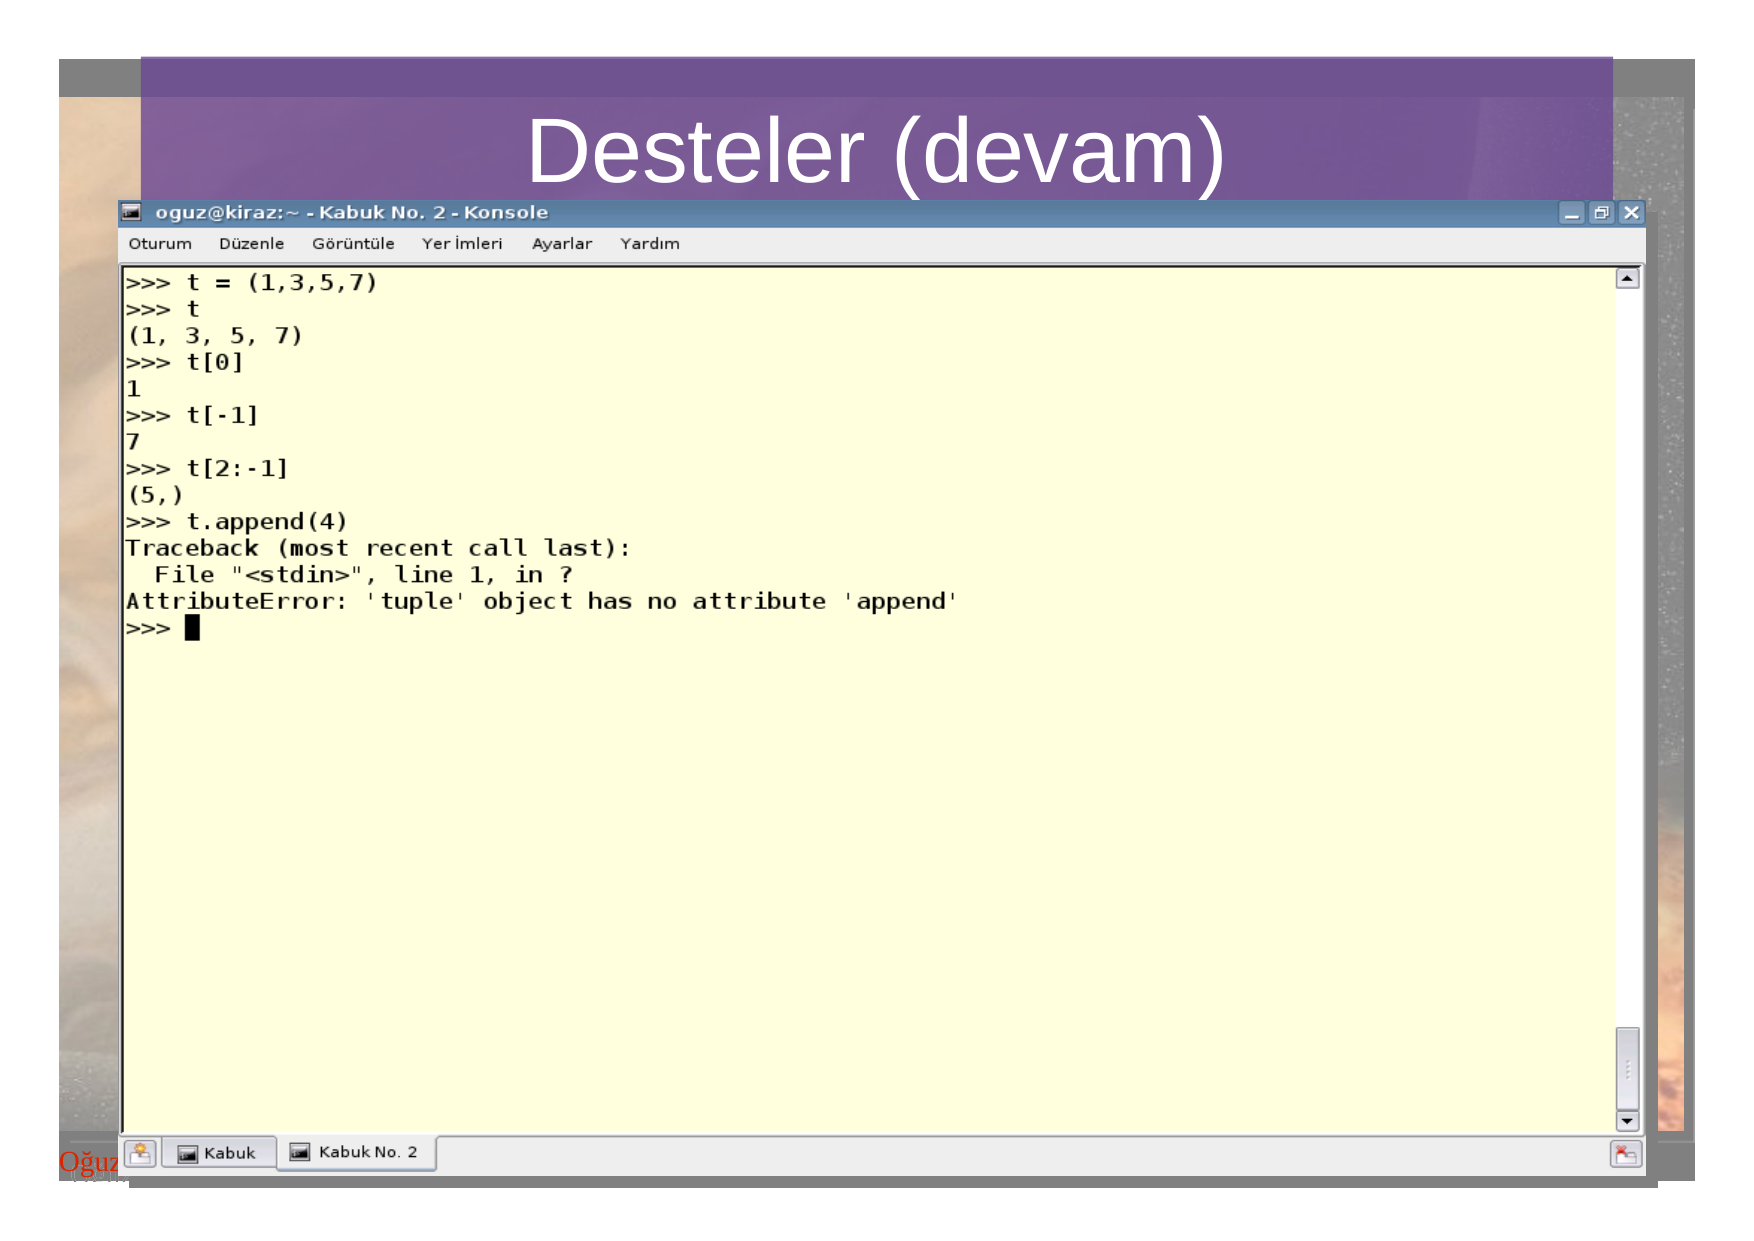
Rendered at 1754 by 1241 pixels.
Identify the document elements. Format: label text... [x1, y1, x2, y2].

picture [59, 97, 1684, 1176]
title Desteler (devam) [140, 56, 1614, 200]
